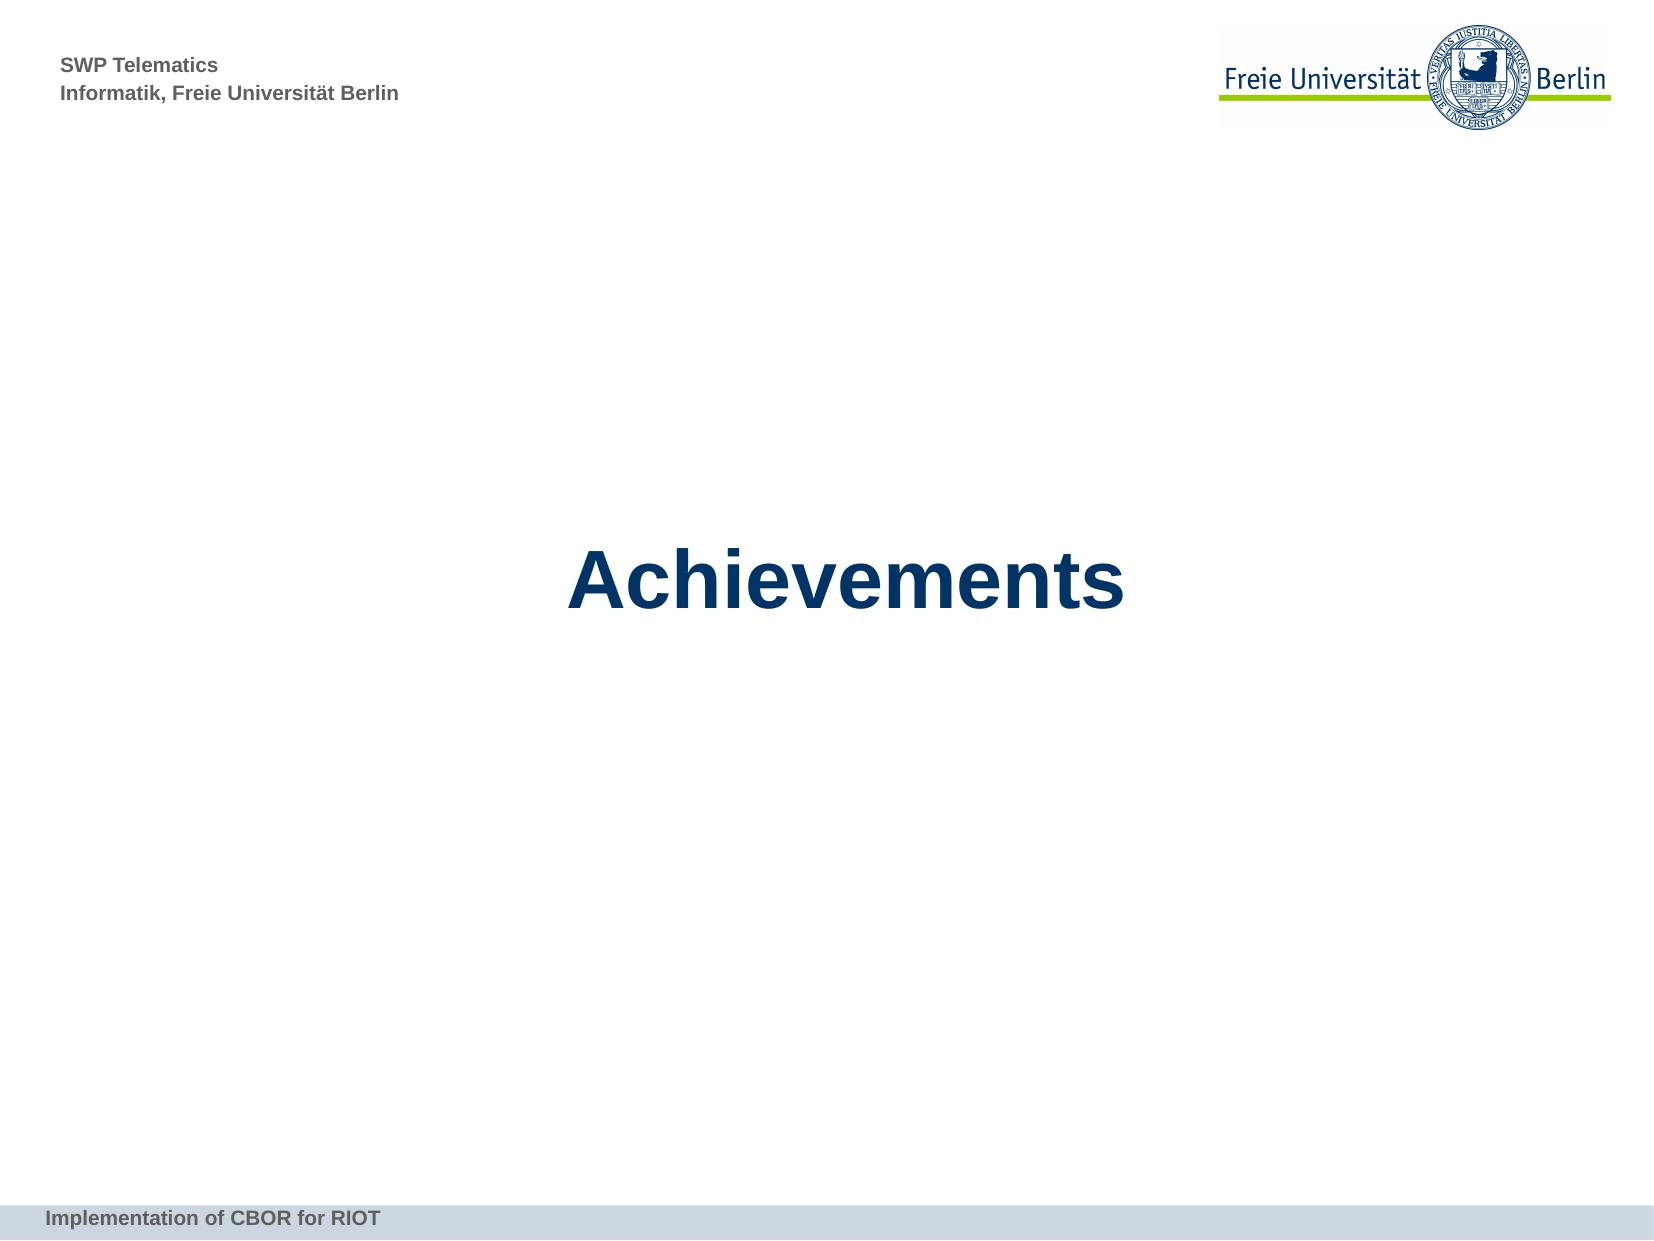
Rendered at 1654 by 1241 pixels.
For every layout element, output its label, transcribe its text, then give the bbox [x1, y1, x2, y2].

picture [1219, 25, 1611, 130]
title Achievements [506, 533, 1654, 646]
